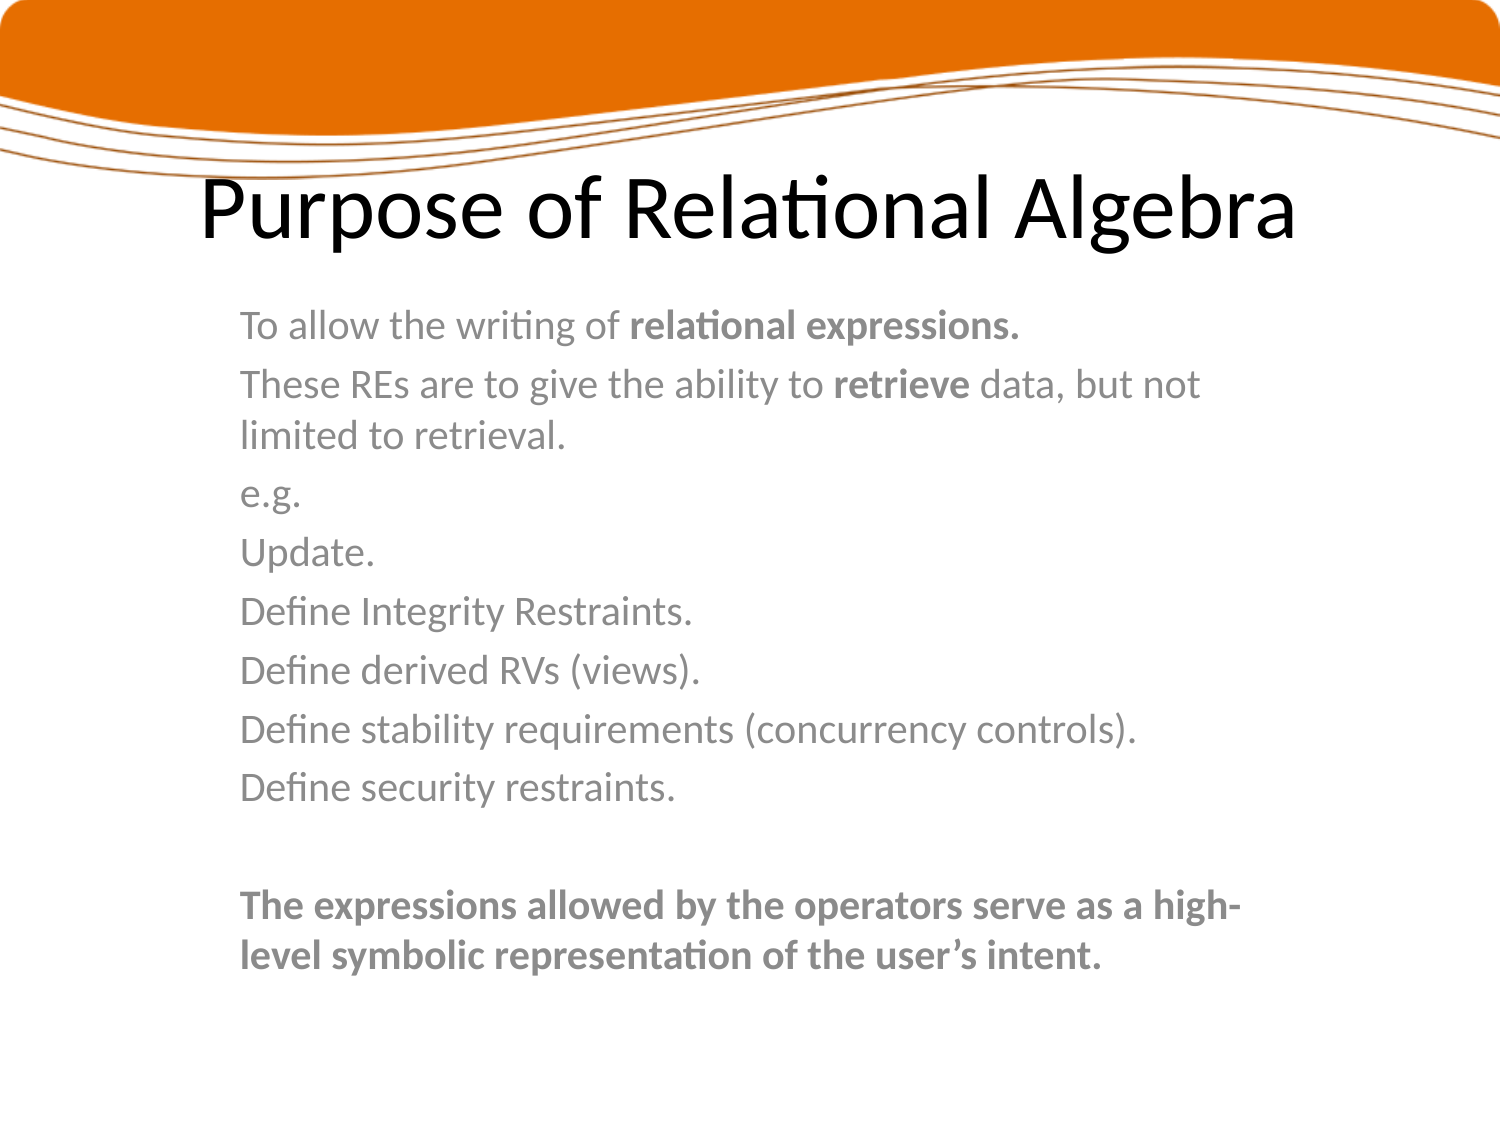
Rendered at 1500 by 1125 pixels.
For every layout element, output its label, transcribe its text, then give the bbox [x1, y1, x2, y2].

text_box To allow the writing of relational expressions. These REs are to give the ability to retrieve data, but not limited to retrieval. e.g. Update. Define Integrity Restraints. Define derived RVs (views). Define stability requirements (concurrency controls). Define security restraints. The expressions allowed by the operators serve as a high-level symbolic representation of the user’s intent. [225, 290, 1275, 988]
text_box Purpose of Relational Algebra [75, 125, 1425, 279]
picture [0, 0, 1500, 180]
